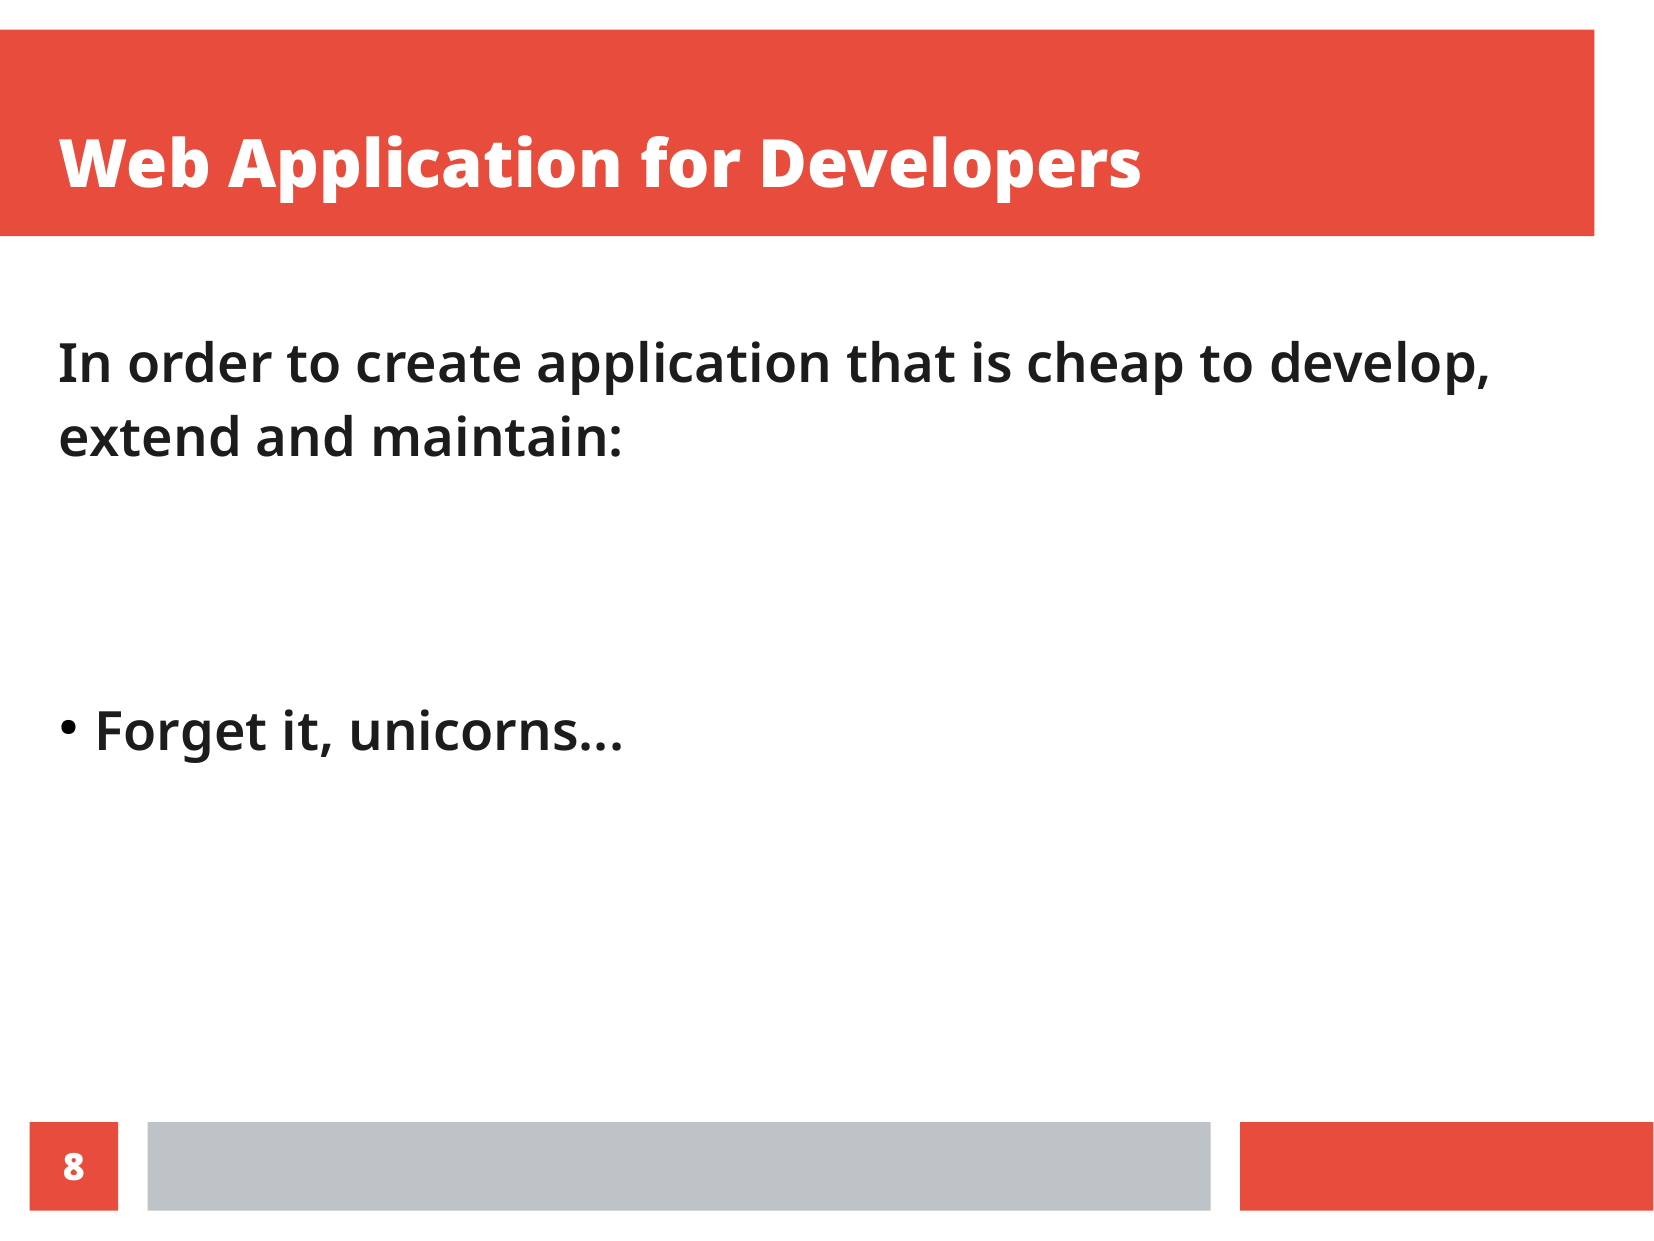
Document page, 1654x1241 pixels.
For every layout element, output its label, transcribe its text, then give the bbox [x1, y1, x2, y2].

title Web Application for Developers [59, 59, 1595, 207]
list In order to create application that is cheap to develop, extend and maintain: Forget it, unicorns... [59, 324, 1565, 1093]
